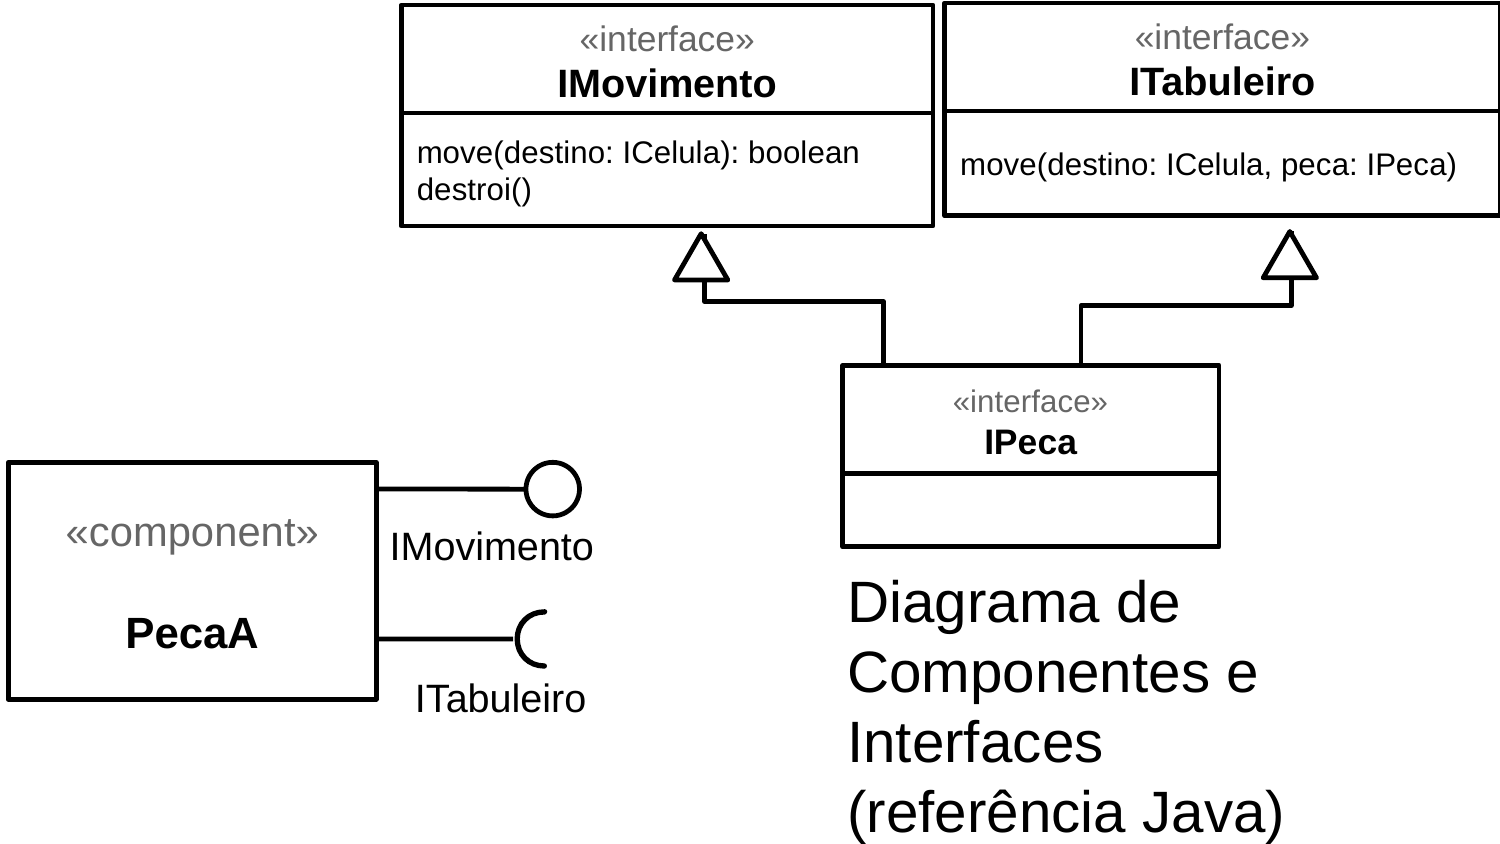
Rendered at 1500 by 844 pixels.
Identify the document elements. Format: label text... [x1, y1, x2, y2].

text_box [526, 462, 580, 514]
text_box move(destino: ICelula, peca: IPeca) [944, 110, 1500, 216]
text_box ITabuleiro [401, 666, 707, 747]
text_box [516, 611, 545, 666]
text_box «interface» ITabuleiro [944, 2, 1500, 110]
text_box [674, 233, 728, 280]
text_box [1263, 231, 1317, 278]
text_box «component» PecaA [8, 462, 377, 700]
text_box [842, 473, 1220, 547]
text_box «interface» IMovimento [401, 5, 934, 113]
text_box IMovimento [376, 514, 711, 593]
text_box move(destino: ICelula): boolean destroi() [401, 113, 934, 227]
text_box «interface» IPeca [842, 365, 1220, 473]
title Diagrama de Componentes e Interfaces (referência Java) [832, 548, 1500, 834]
